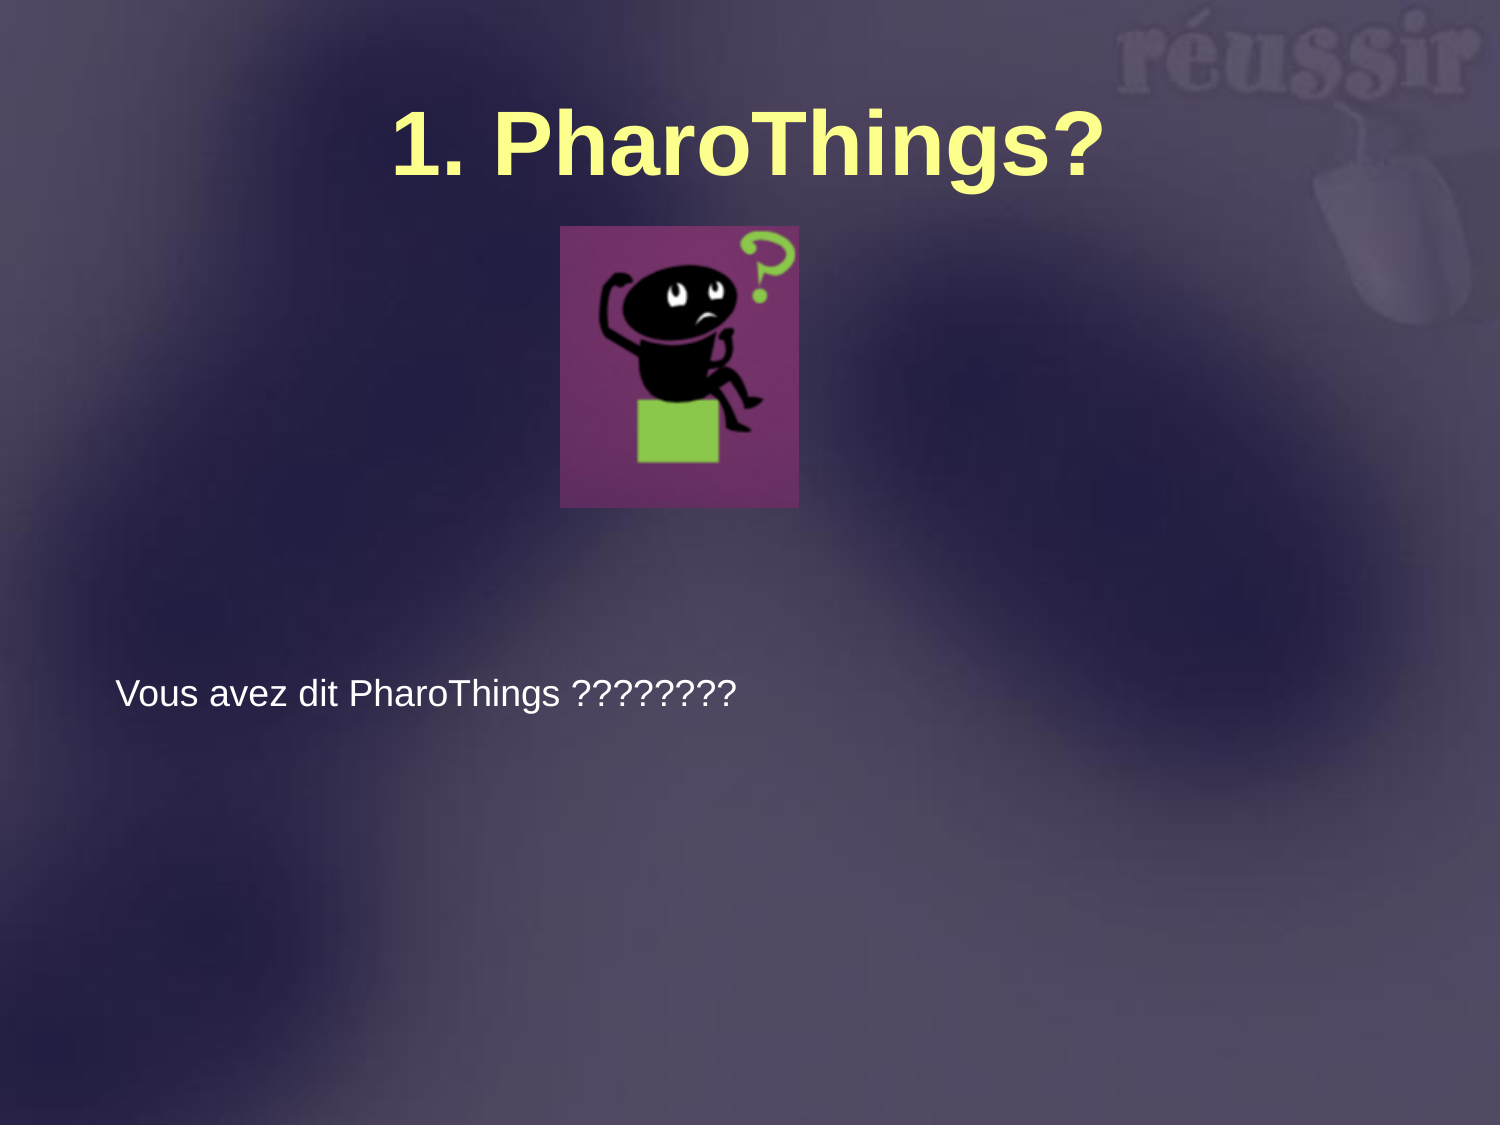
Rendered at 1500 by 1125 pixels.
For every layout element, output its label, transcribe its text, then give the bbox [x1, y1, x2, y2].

list Vous avez dit PharoThings ???????? [100, 226, 1451, 1078]
picture [0, 0, 1500, 1125]
title 1. PharoThings? [75, 45, 1425, 233]
